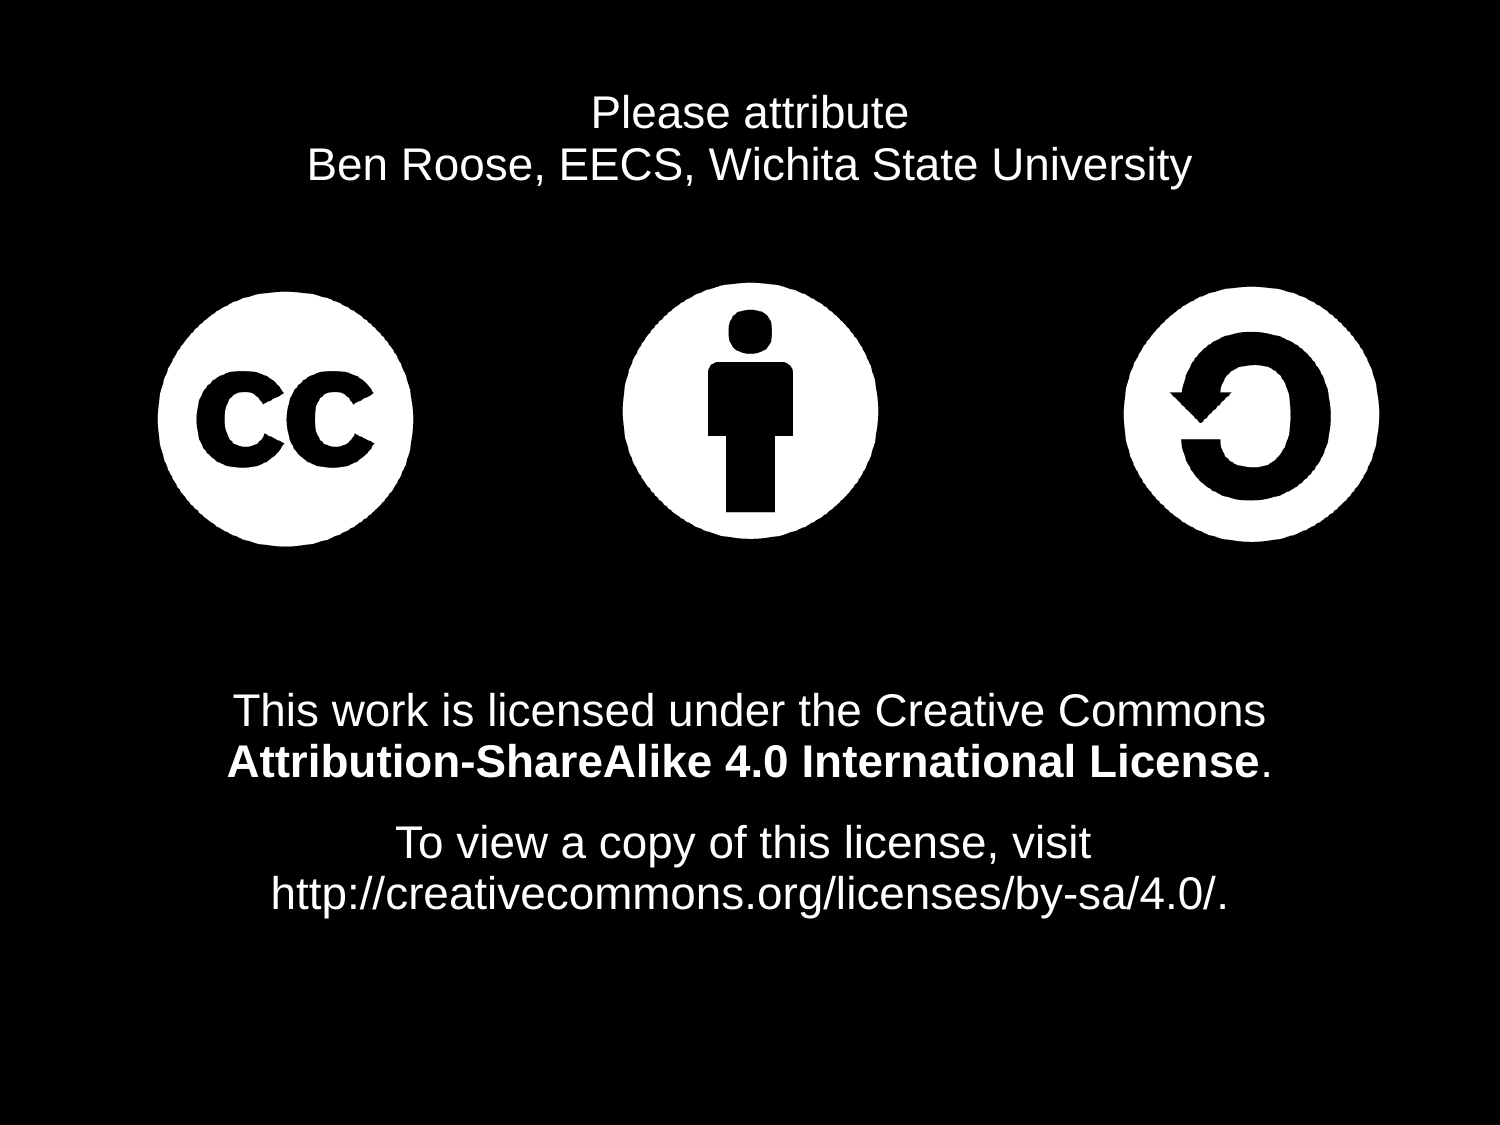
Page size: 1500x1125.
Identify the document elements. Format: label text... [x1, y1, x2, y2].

picture [1095, 258, 1407, 571]
picture [594, 254, 906, 567]
title Please attribute Ben Roose, EECS, Wichita State University [75, 44, 1426, 233]
list This work is licensed under the Creative Commons Attribution-ShareAlike 4.0 International License. To view a copy of this license, visit http://creativecommons.org/licenses/by-sa/4.0/. [75, 603, 1425, 1081]
picture [129, 263, 441, 575]
